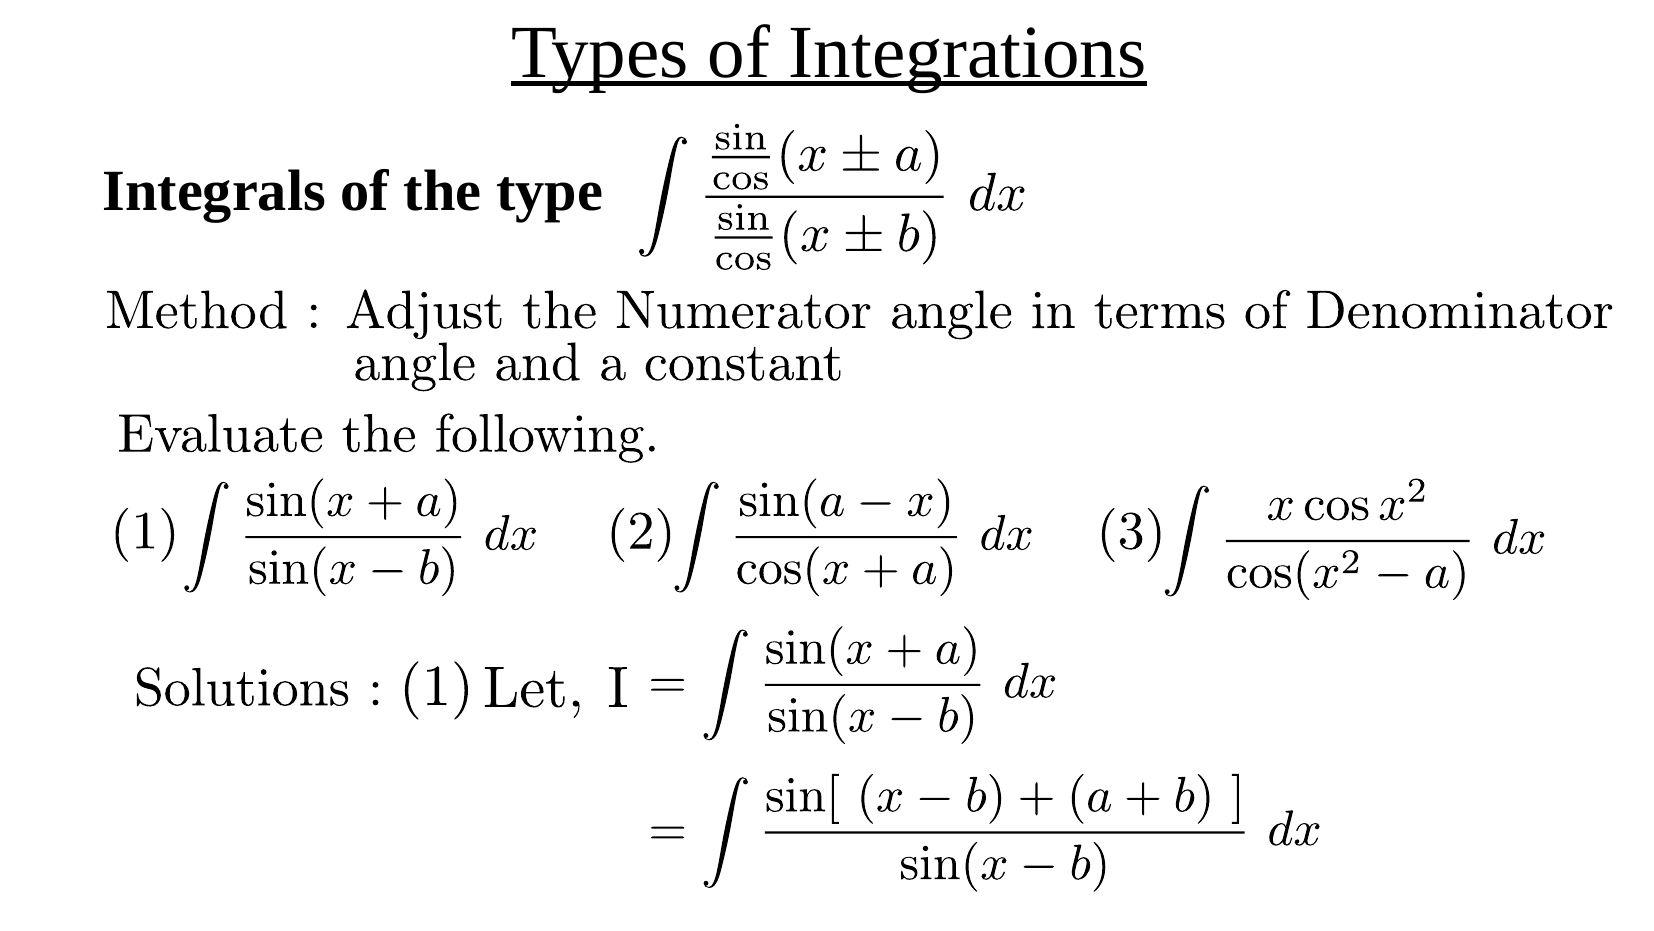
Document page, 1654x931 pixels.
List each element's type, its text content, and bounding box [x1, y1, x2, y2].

text_box [674, 478, 1032, 597]
text_box [638, 123, 1025, 270]
text_box [119, 413, 655, 463]
text_box [1164, 478, 1545, 601]
text_box [183, 478, 536, 597]
text_box [608, 667, 627, 708]
text_box [402, 661, 468, 720]
text_box [1099, 507, 1161, 562]
text_box [650, 626, 1056, 744]
subtitle Integrals of the type [59, 129, 1607, 898]
title Types of Integrations [84, 10, 1574, 94]
text_box [484, 667, 580, 718]
text_box [355, 342, 841, 392]
text_box [112, 507, 175, 562]
text_box [107, 289, 1613, 340]
text_box [609, 507, 671, 562]
text_box [136, 667, 379, 707]
text_box [650, 773, 1320, 892]
